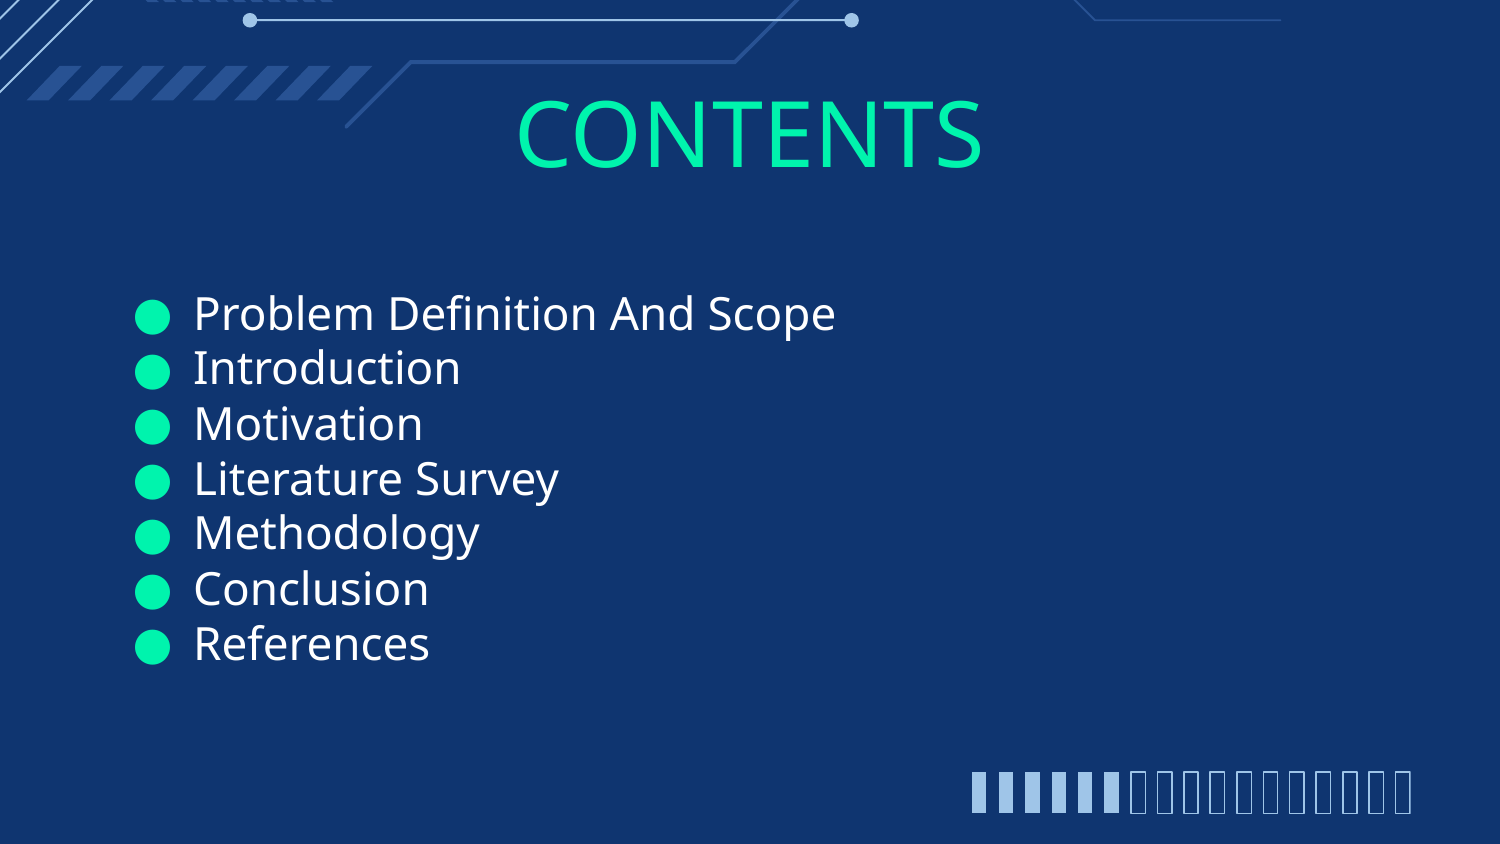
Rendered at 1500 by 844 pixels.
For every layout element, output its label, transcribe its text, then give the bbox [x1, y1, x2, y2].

title CONTENTS [118, 75, 1382, 183]
list Problem Definition And Scope Introduction Motivation Literature Survey Methodology Conclusion References [118, 203, 1382, 750]
